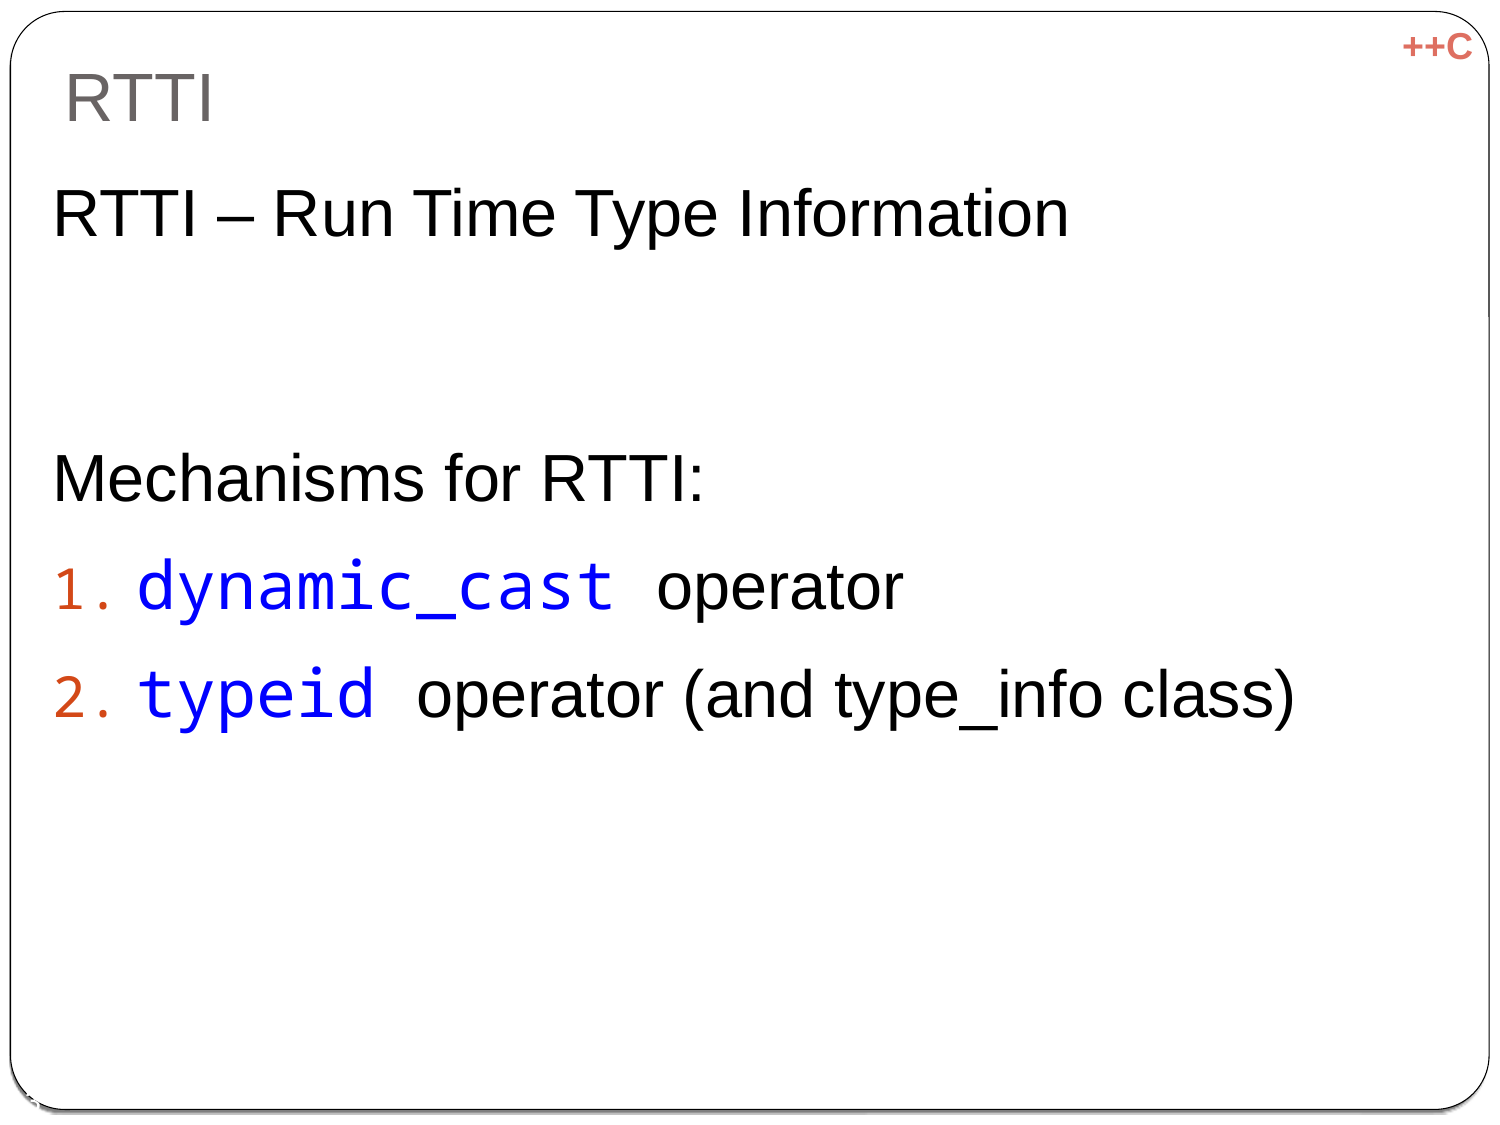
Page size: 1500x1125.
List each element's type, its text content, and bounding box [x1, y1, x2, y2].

list RTTI – Run Time Type Information Mechanisms for RTTI: dynamic_cast operator typeid operator (and type_info class) [37, 162, 1463, 1088]
title RTTI [50, 45, 1450, 150]
slide_number <number> [0, 1074, 50, 1125]
